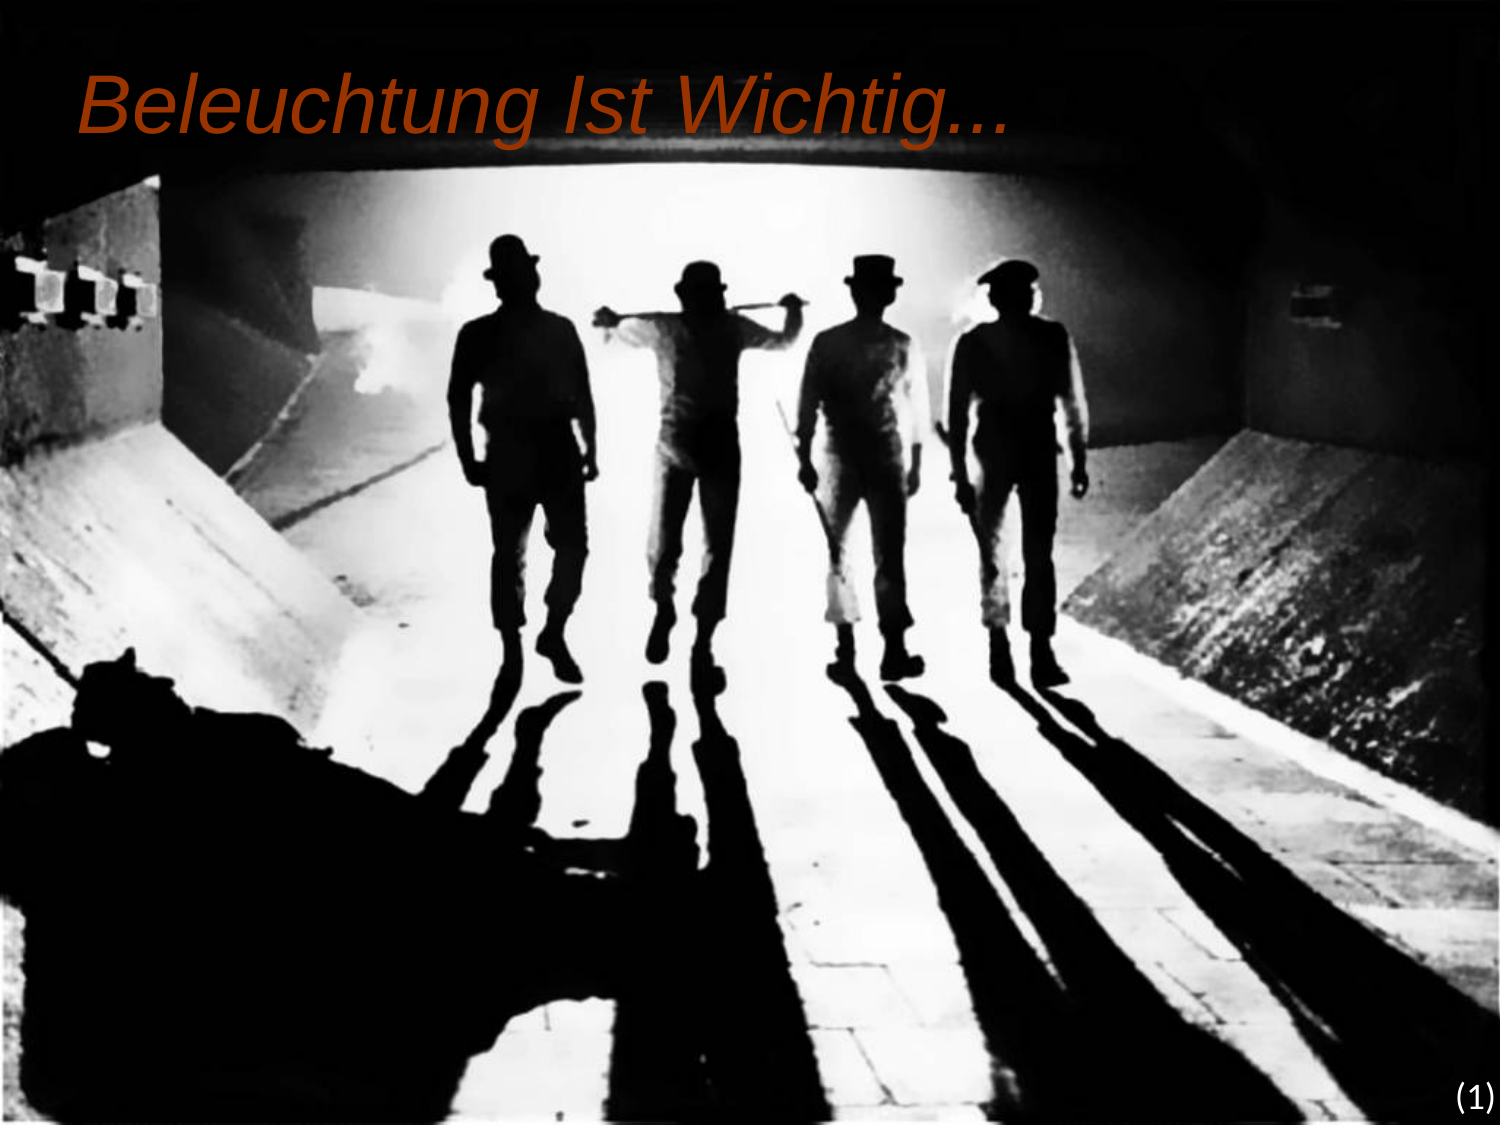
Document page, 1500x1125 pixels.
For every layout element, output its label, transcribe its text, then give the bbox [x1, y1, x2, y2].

title Beleuchtung Ist Wichtig... [76, 50, 1412, 169]
text_box (1) [1440, 1065, 1500, 1125]
picture [0, 0, 1500, 1125]
